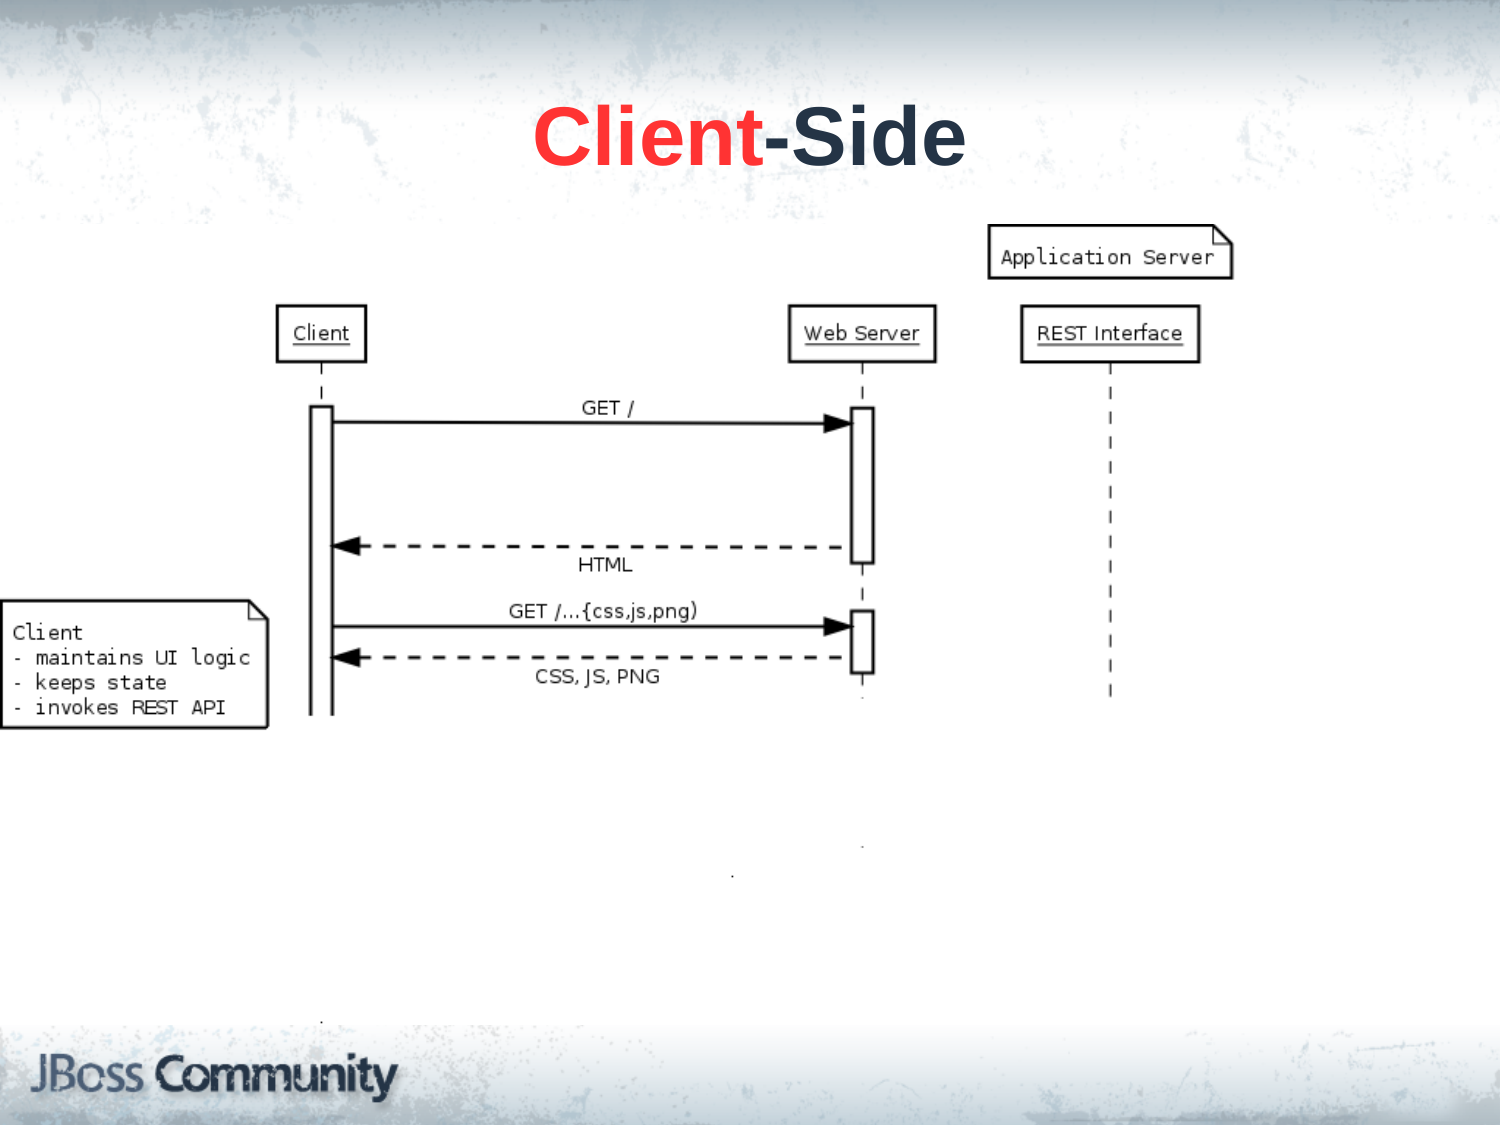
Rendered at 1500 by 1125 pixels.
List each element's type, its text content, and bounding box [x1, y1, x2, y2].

title Client-Side [112, 38, 1388, 224]
picture [0, 0, 1500, 1125]
